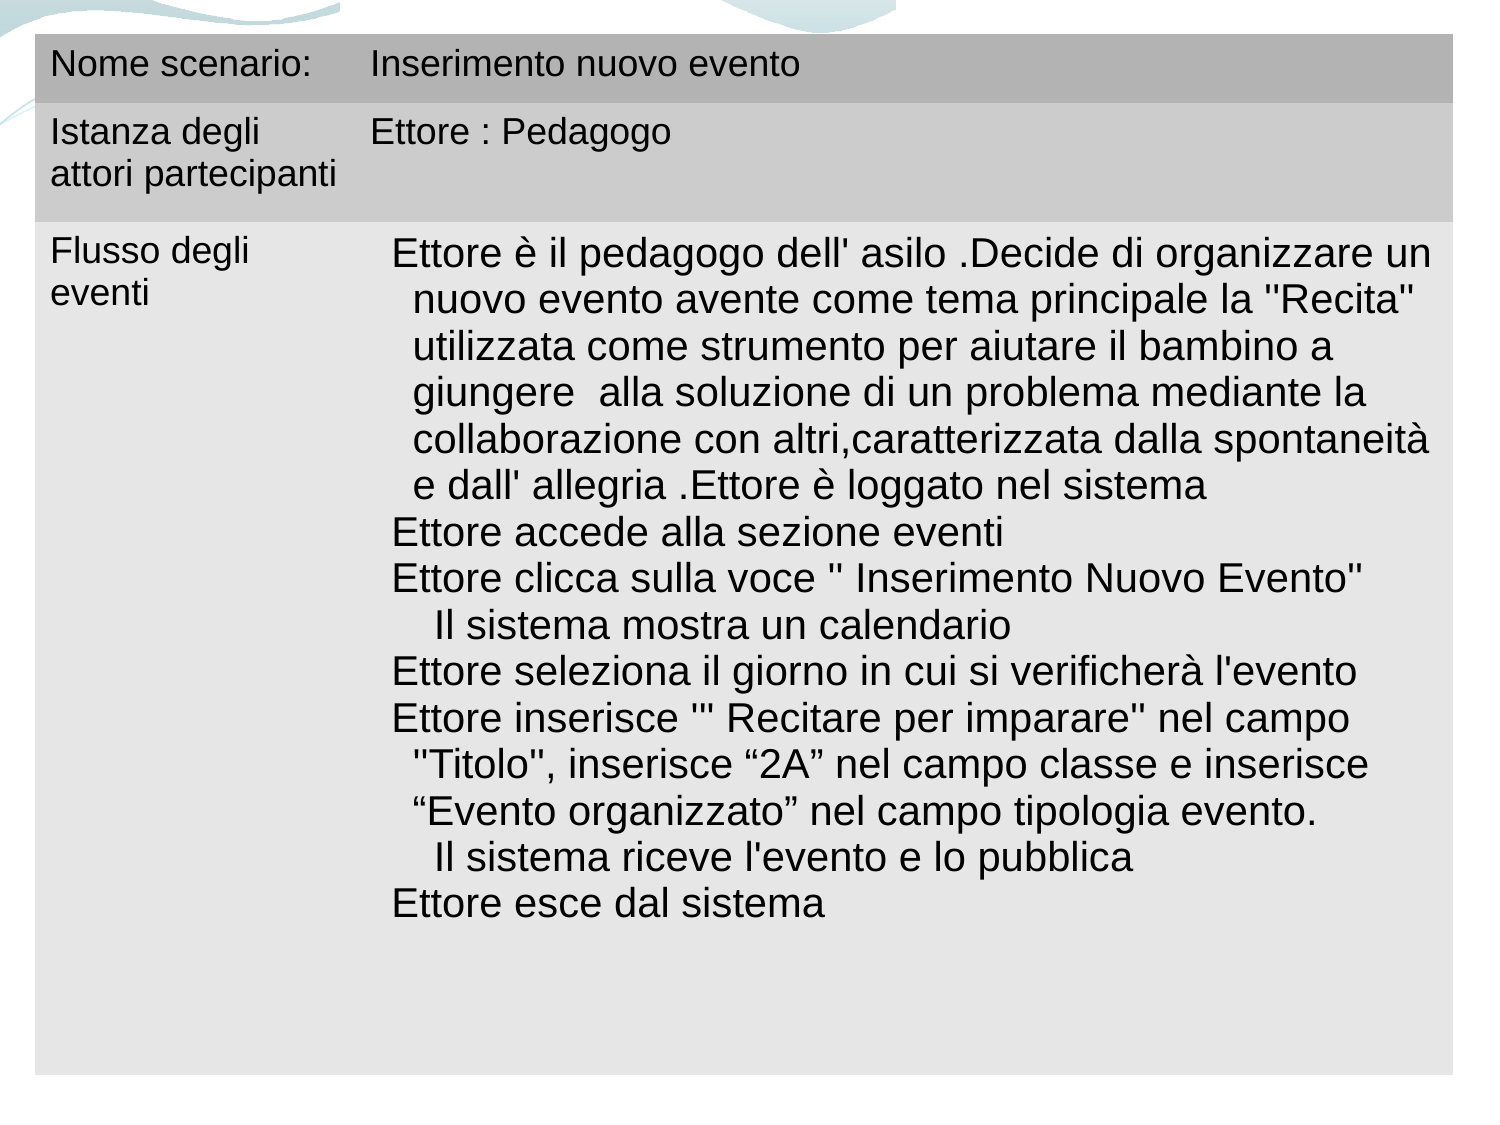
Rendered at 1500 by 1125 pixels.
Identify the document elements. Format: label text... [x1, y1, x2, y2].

table_cell Ettore è il pedagogo dell' asilo .Decide di organizzare un nuovo evento avente come tema principale la ''Recita'' utilizzata come strumento per aiutare il bambino a giungere alla soluzione di un problema mediante la collaborazione con altri,caratterizzata dalla spontaneità e dall' allegria .Ettore è loggato nel sistema Ettore accede alla sezione eventi Ettore clicca sulla voce '' Inserimento Nuovo Evento'' Il sistema mostra un calendario Ettore seleziona il giorno in cui si verificherà l'evento Ettore inserisce ''' Recitare per imparare'' nel campo ''Titolo'', inserisce “2A” nel campo classe e inserisce “Evento organizzato” nel campo tipologia evento. Il sistema riceve l'evento e lo pubblica Ettore esce dal sistema [356, 222, 1453, 1075]
table_header Nome scenario: [35, 34, 356, 103]
table_cell Flusso degli eventi [35, 222, 356, 1075]
table_header Inserimento nuovo evento [356, 34, 1453, 103]
table_cell Ettore : Pedagogo [356, 103, 1453, 222]
table_cell Istanza degli attori partecipanti [35, 103, 356, 222]
